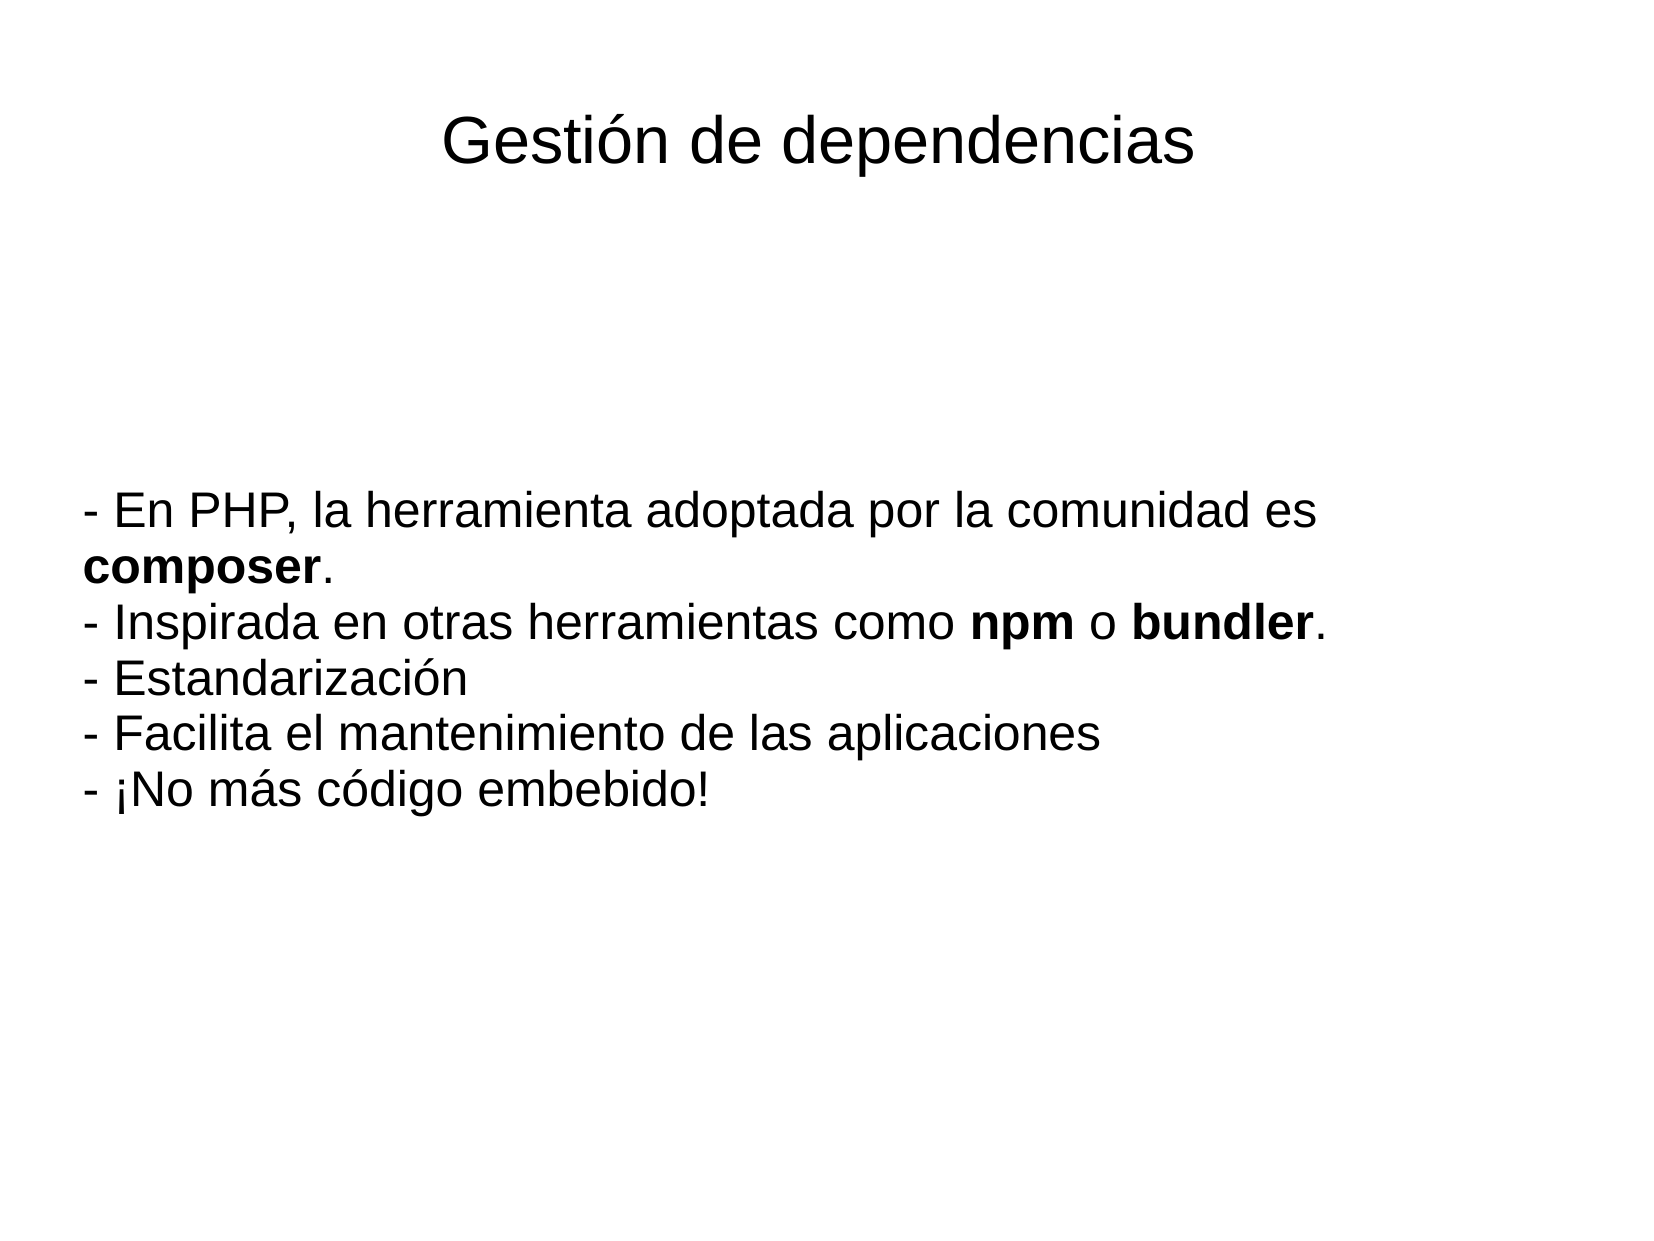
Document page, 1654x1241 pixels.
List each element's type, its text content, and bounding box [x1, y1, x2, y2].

subtitle Gestión de dependencias [75, 40, 1564, 241]
text_box - En PHP, la herramienta adoptada por la comunidad es composer. - Inspirada en otras herramientas como npm o bundler. - Estandarización - Facilita el mantenimiento de las aplicaciones - ¡No más código embebido! [82, 290, 1571, 1010]
